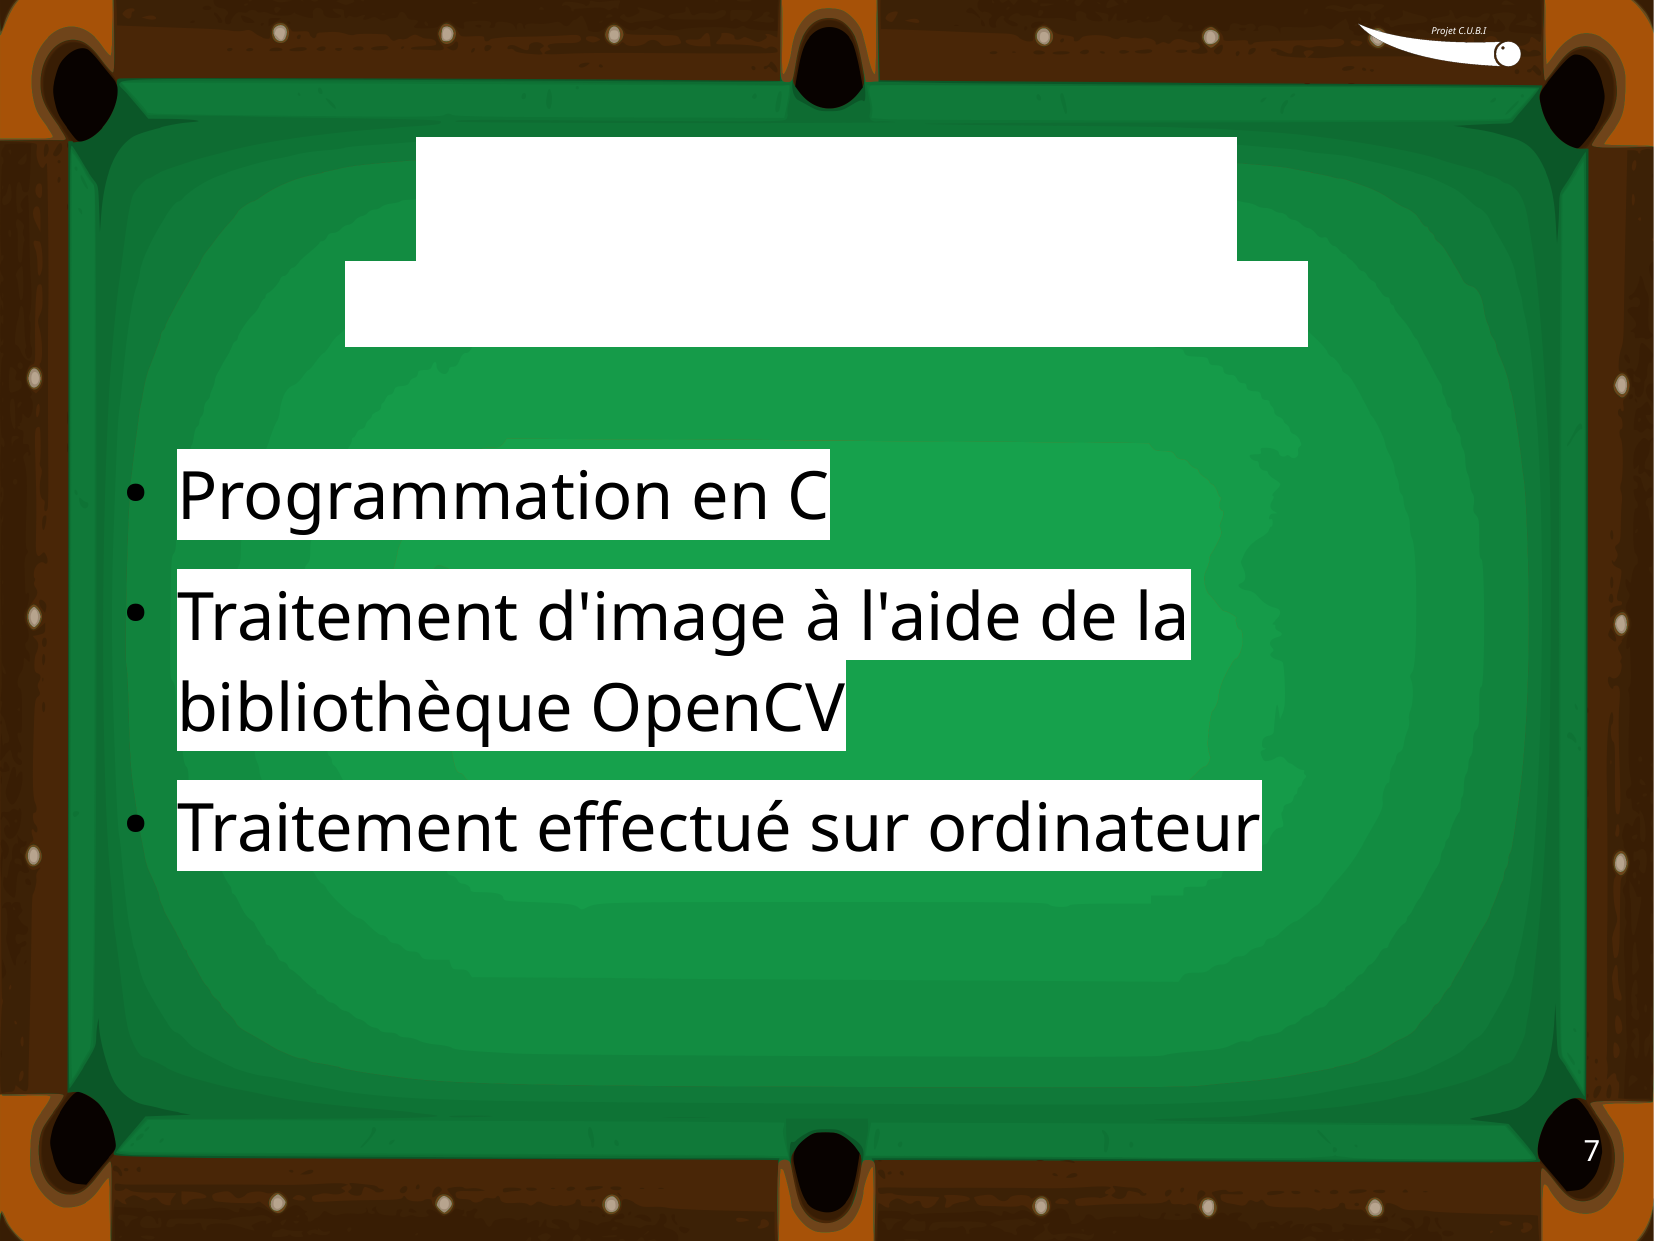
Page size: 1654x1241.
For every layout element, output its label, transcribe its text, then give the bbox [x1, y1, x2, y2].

picture [0, 0, 1654, 1241]
list Programmation en C Traitement d'image à l'aide de la bibliothèque OpenCV Traitement effectué sur ordinateur [106, 448, 1548, 1045]
title Cahier des charges FP2 :Traiter les images capturées [106, 138, 1548, 346]
